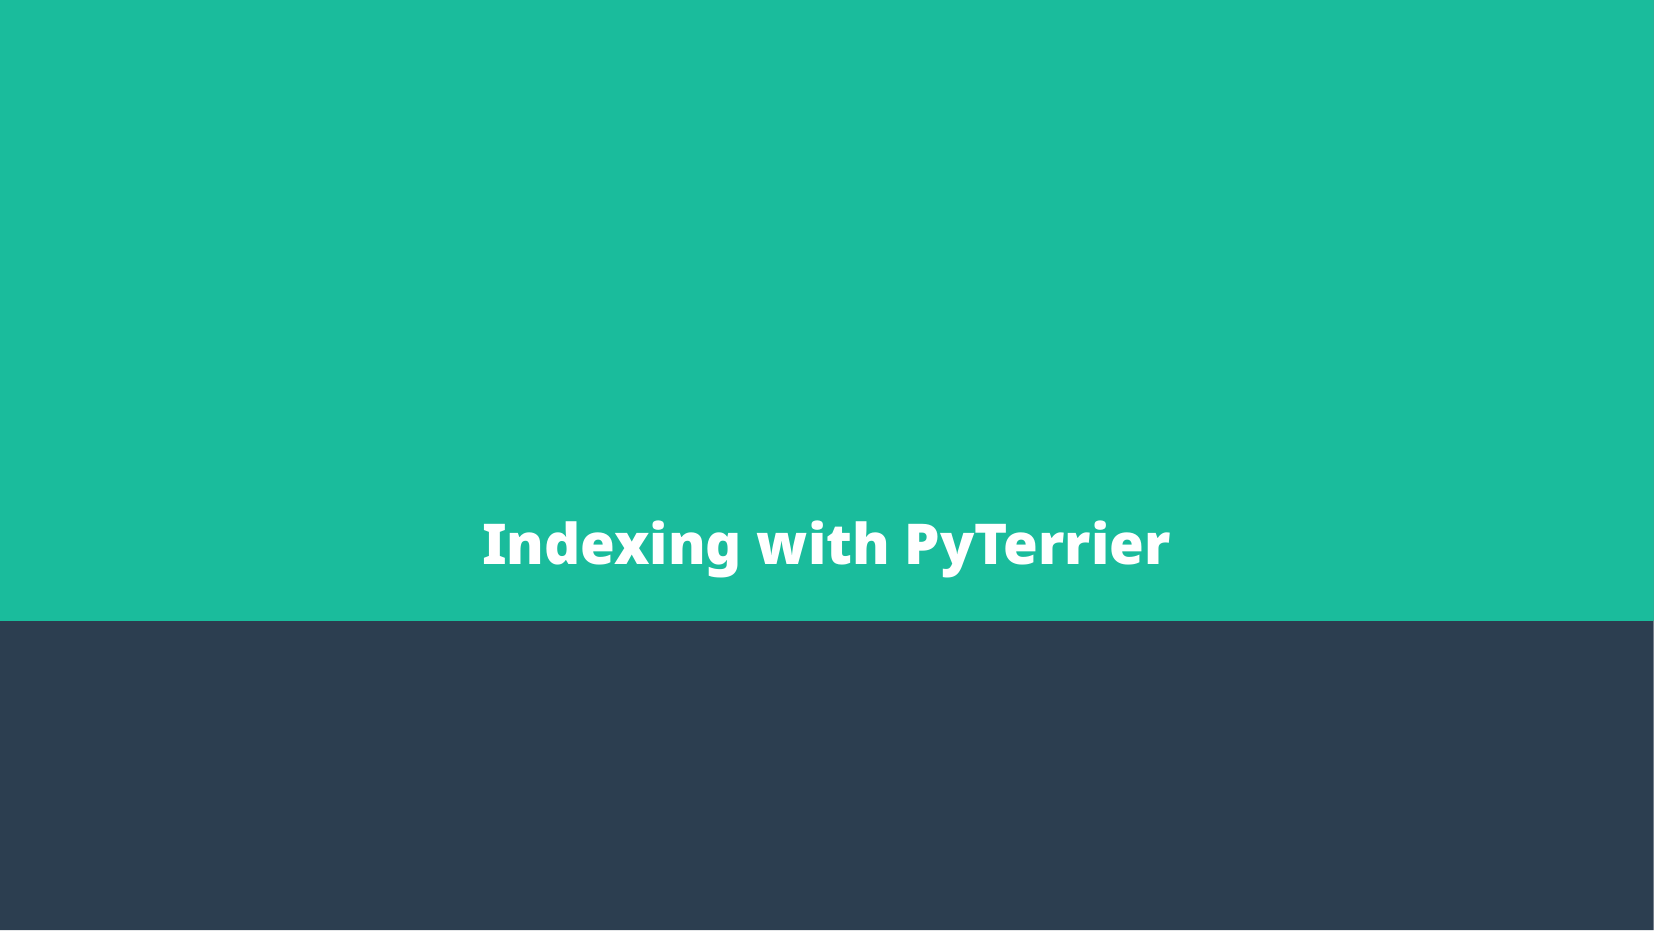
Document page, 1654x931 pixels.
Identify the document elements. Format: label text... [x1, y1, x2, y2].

title Indexing with PyTerrier [59, 465, 1595, 583]
